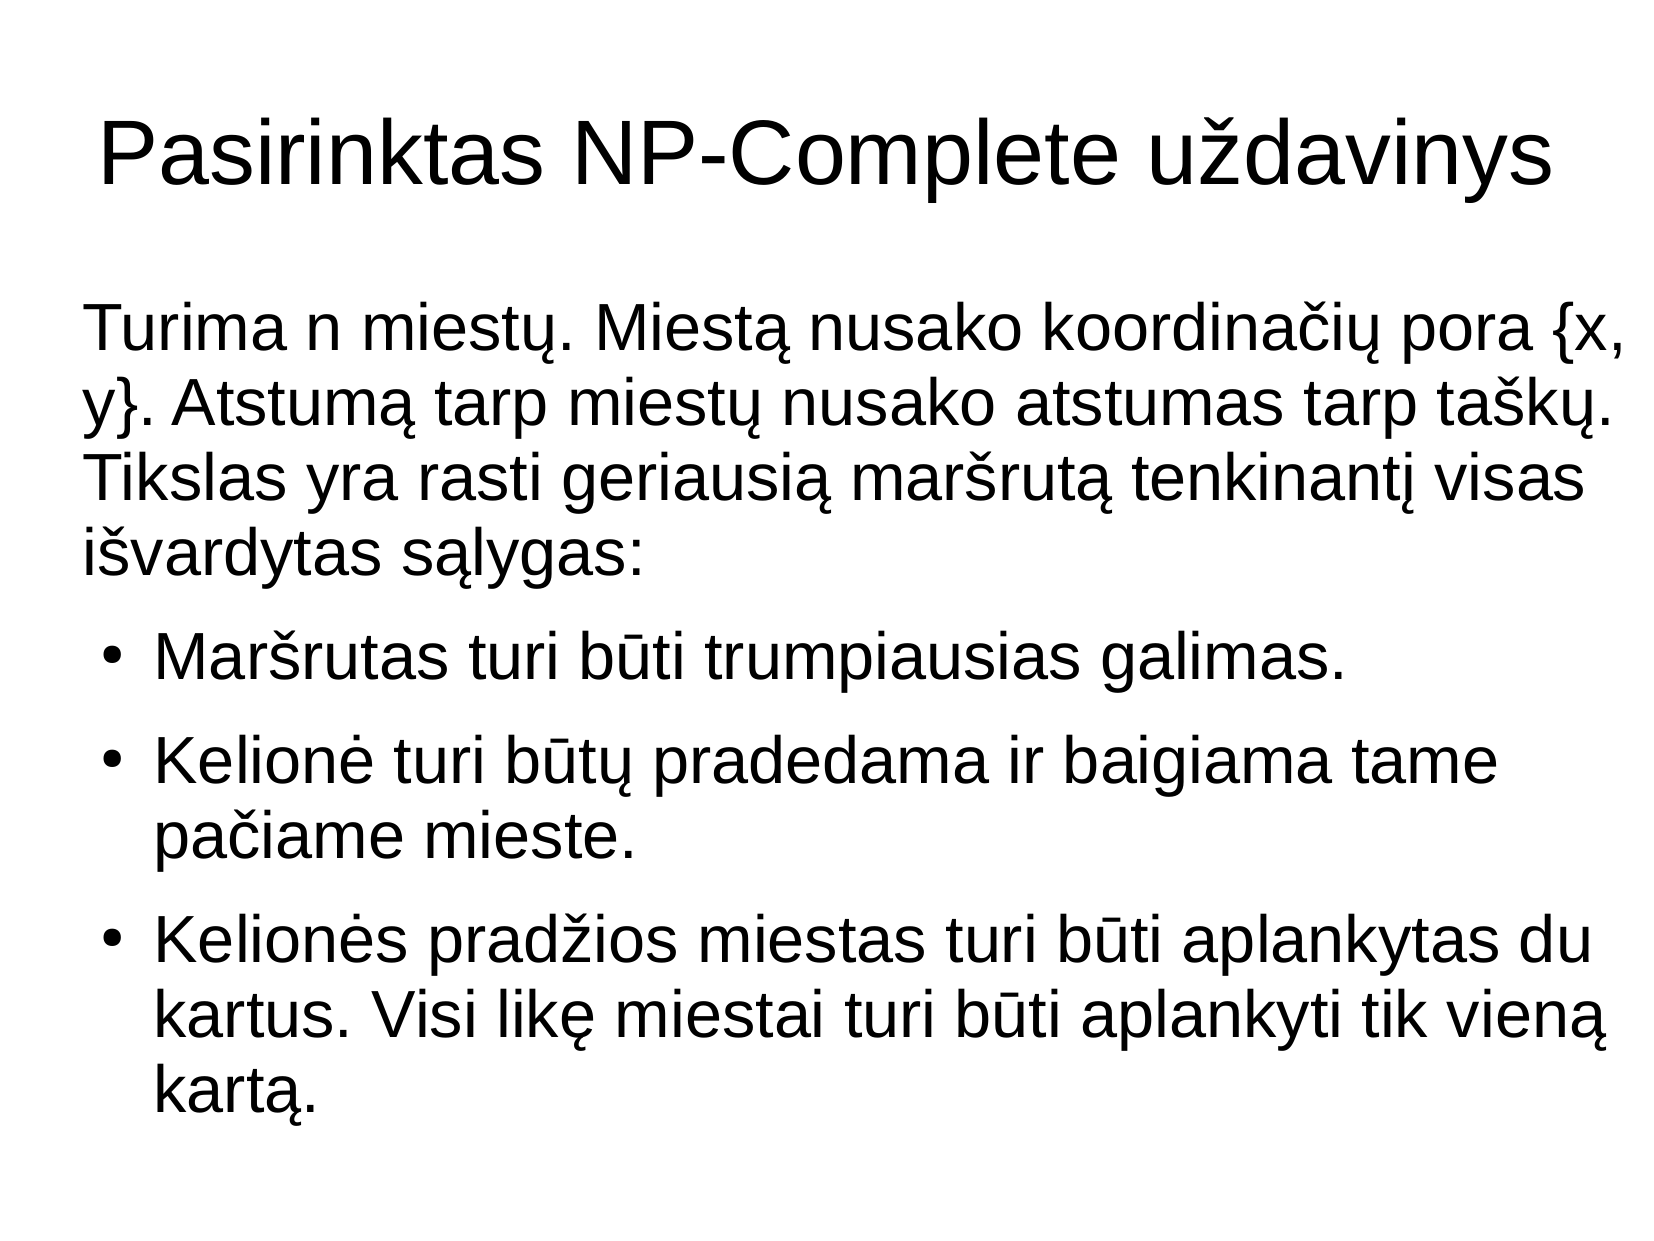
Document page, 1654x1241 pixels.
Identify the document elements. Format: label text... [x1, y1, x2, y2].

title Pasirinktas NP-Complete uždavinys [82, 49, 1571, 257]
list Turima n miestų. Miestą nusako koordinačių pora {x, y}. Atstumą tarp miestų nusako atstumas tarp taškų. Tikslas yra rasti geriausią maršrutą tenkinantį visas išvardytas sąlygas: Maršrutas turi būti trumpiausias galimas. Kelionė turi būtų pradedama ir baigiama tame pačiame mieste. Kelionės pradžios miestas turi būti aplankytas du kartus. Visi likę miestai turi būti aplankyti tik vieną kartą. [82, 290, 1636, 1201]
